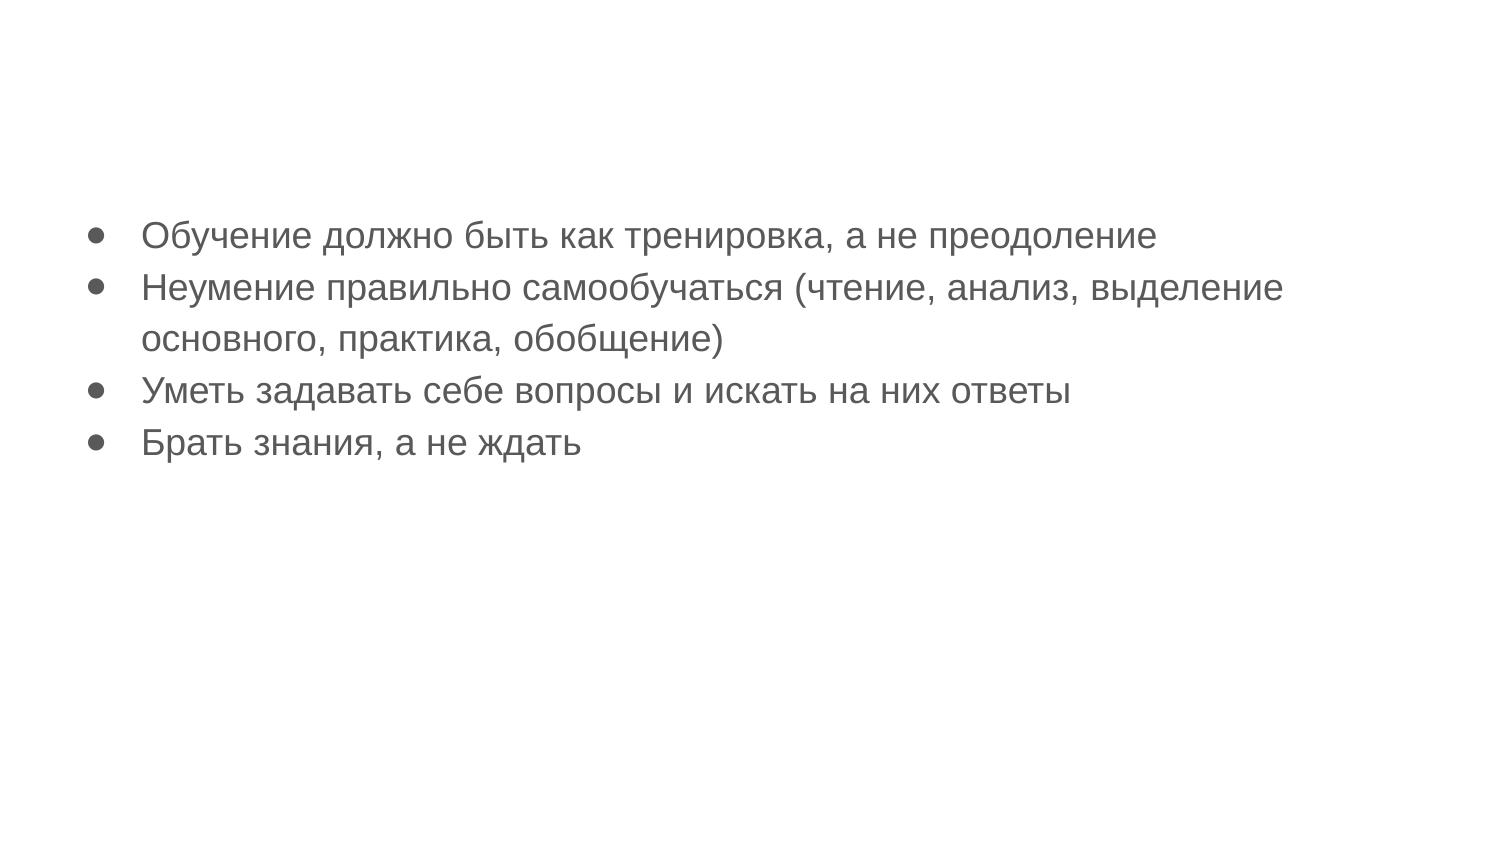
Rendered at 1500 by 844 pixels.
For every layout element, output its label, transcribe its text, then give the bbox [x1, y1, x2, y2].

list Обучение должно быть как тренировка, а не преодоление Неумение правильно самообучаться (чтение, анализ, выделение основного, практика, обобщение) Уметь задавать себе вопросы и искать на них ответы Брать знания, а не ждать [51, 189, 1449, 750]
